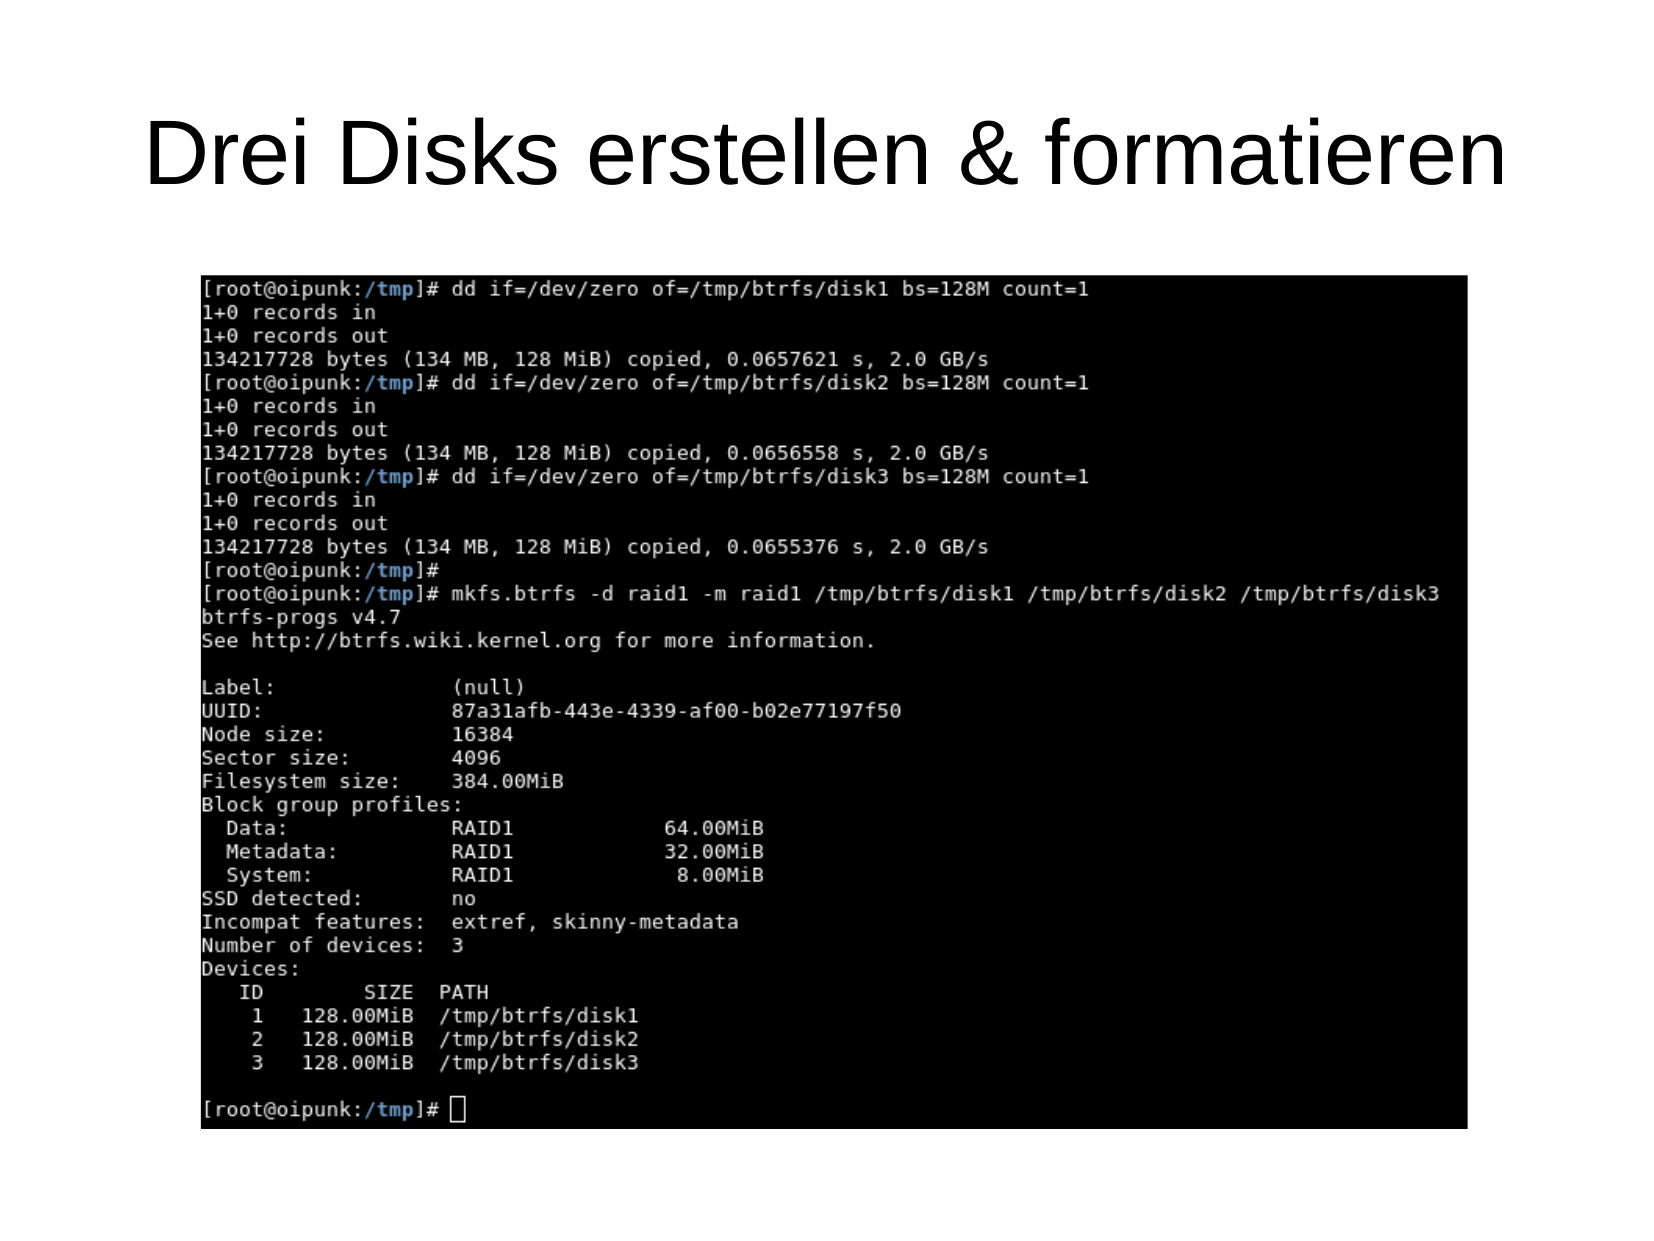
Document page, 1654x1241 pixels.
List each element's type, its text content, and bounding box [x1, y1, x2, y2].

title Drei Disks erstellen & formatieren [82, 49, 1571, 257]
picture [200, 275, 1468, 1129]
